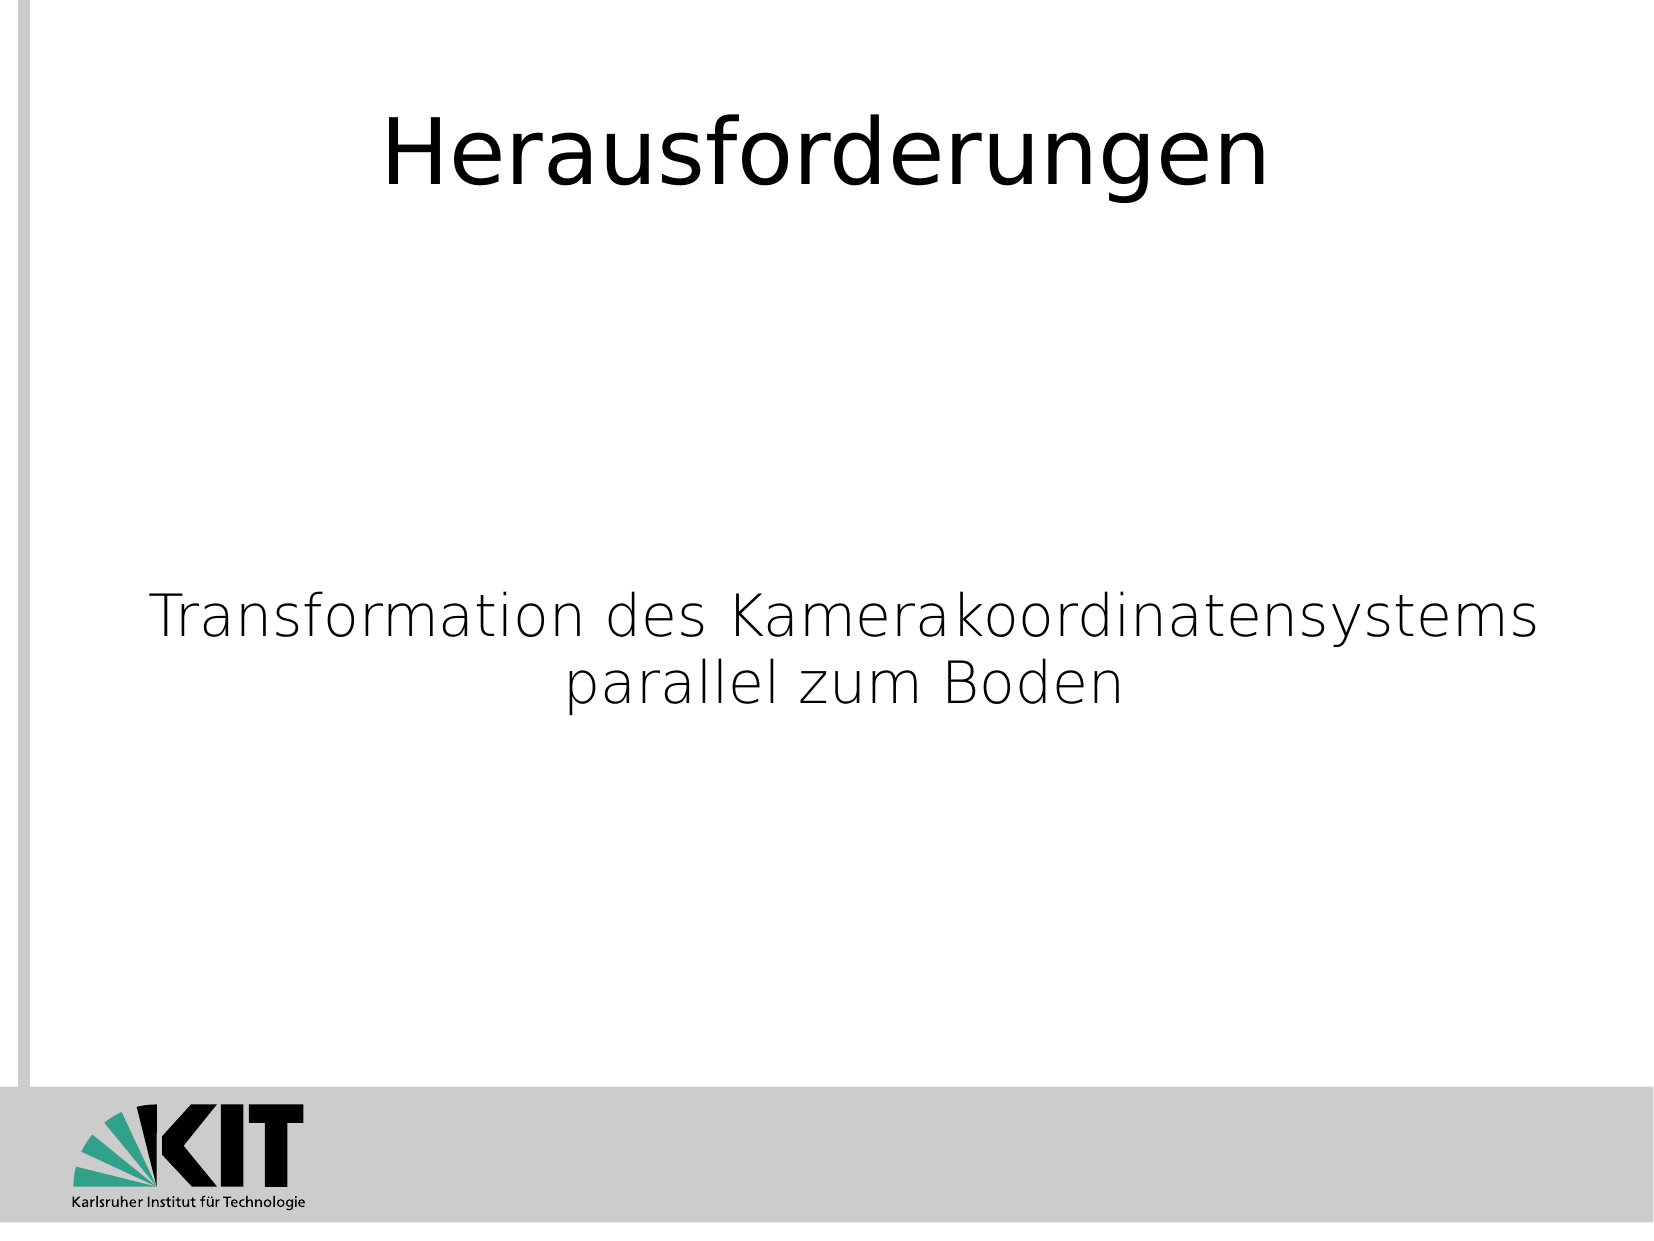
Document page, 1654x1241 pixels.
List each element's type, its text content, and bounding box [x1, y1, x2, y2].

picture [70, 1098, 308, 1217]
subtitle Transformation des Kamerakoordinatensystems parallel zum Boden [82, 290, 1571, 1010]
title Herausforderungen [82, 49, 1571, 257]
text_box [0, 1086, 1654, 1223]
